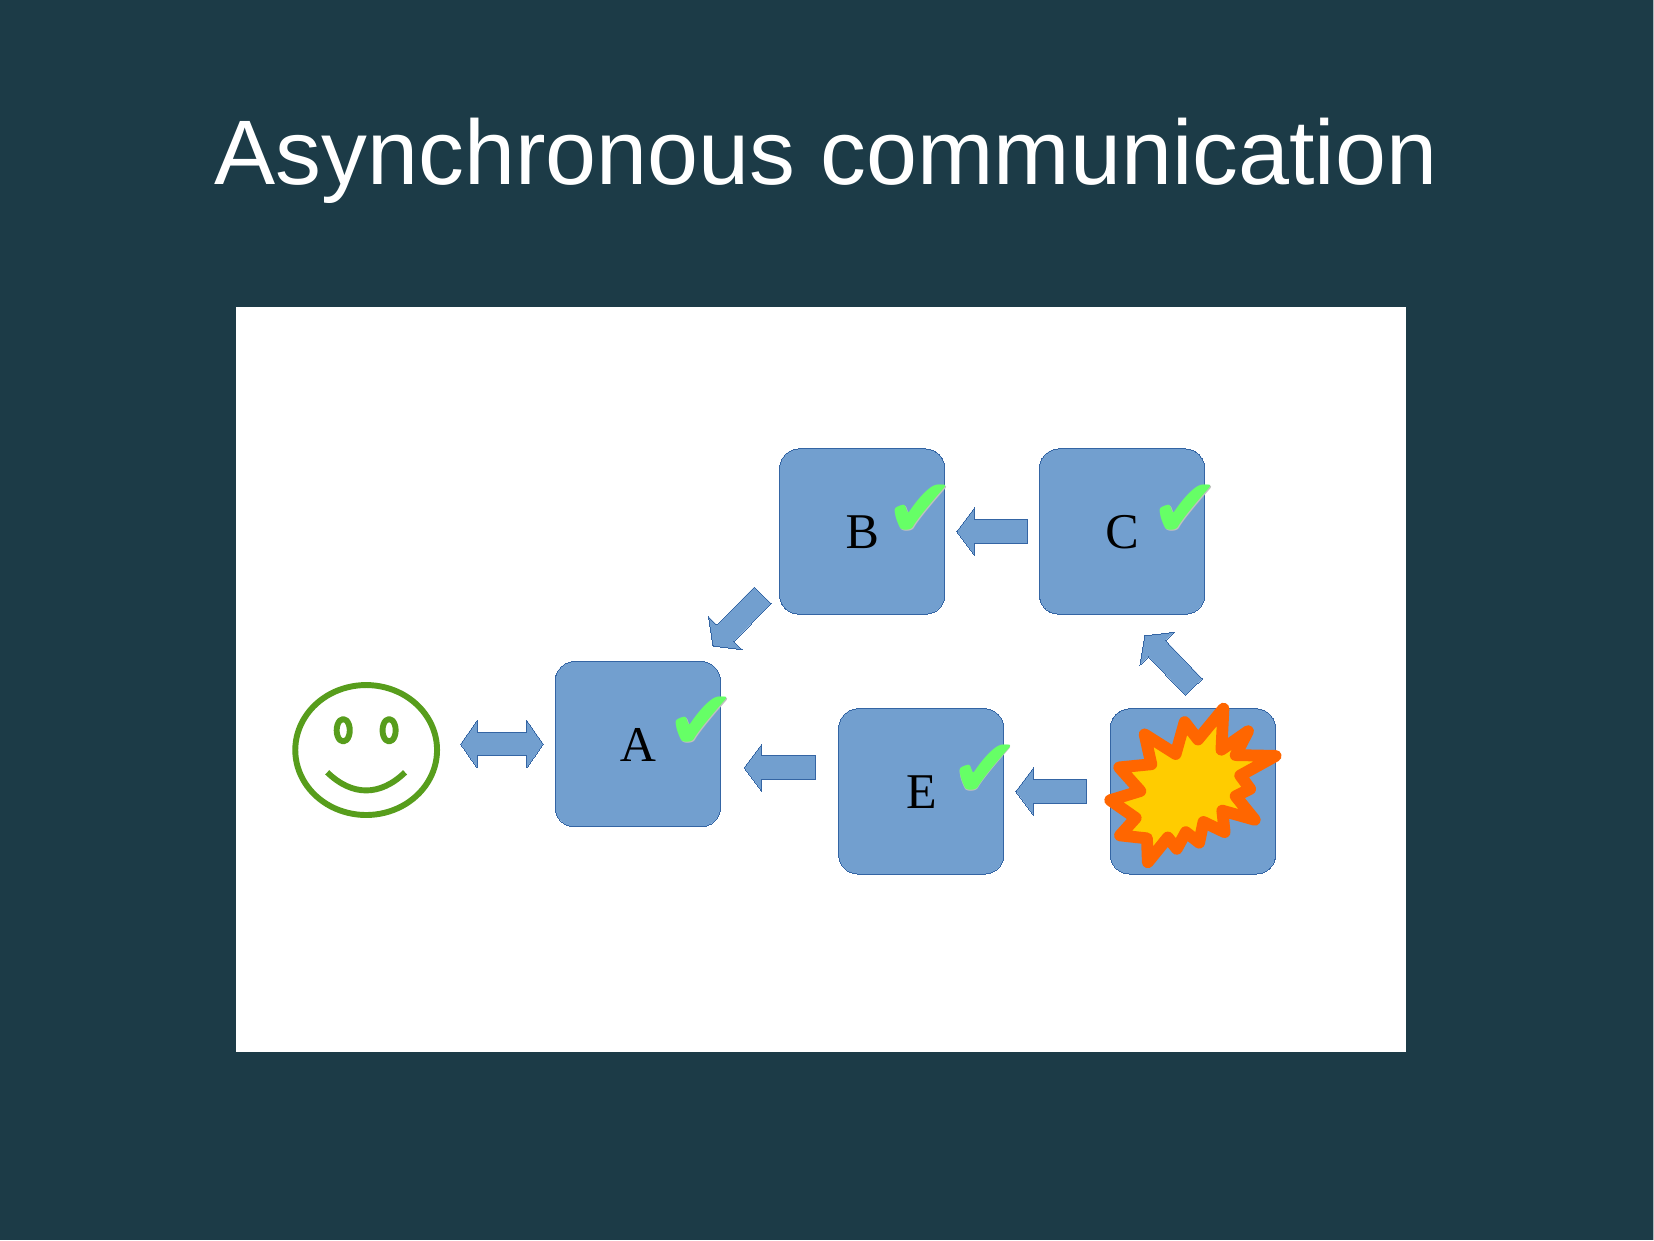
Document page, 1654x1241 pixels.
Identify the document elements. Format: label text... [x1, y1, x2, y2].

text_box D [1110, 708, 1223, 799]
text_box ✔ [950, 708, 1016, 812]
text_box E [838, 708, 1004, 875]
text_box C [1039, 448, 1205, 615]
text_box D [1222, 708, 1276, 755]
text_box A [555, 661, 721, 827]
text_box [236, 307, 1406, 1052]
text_box ✔ [885, 448, 952, 552]
title Asynchronous communication [82, 49, 1571, 257]
text_box ✔ [1150, 448, 1217, 552]
text_box B [779, 448, 945, 615]
text_box ✔ [666, 660, 733, 764]
text_box D [1110, 757, 1276, 875]
